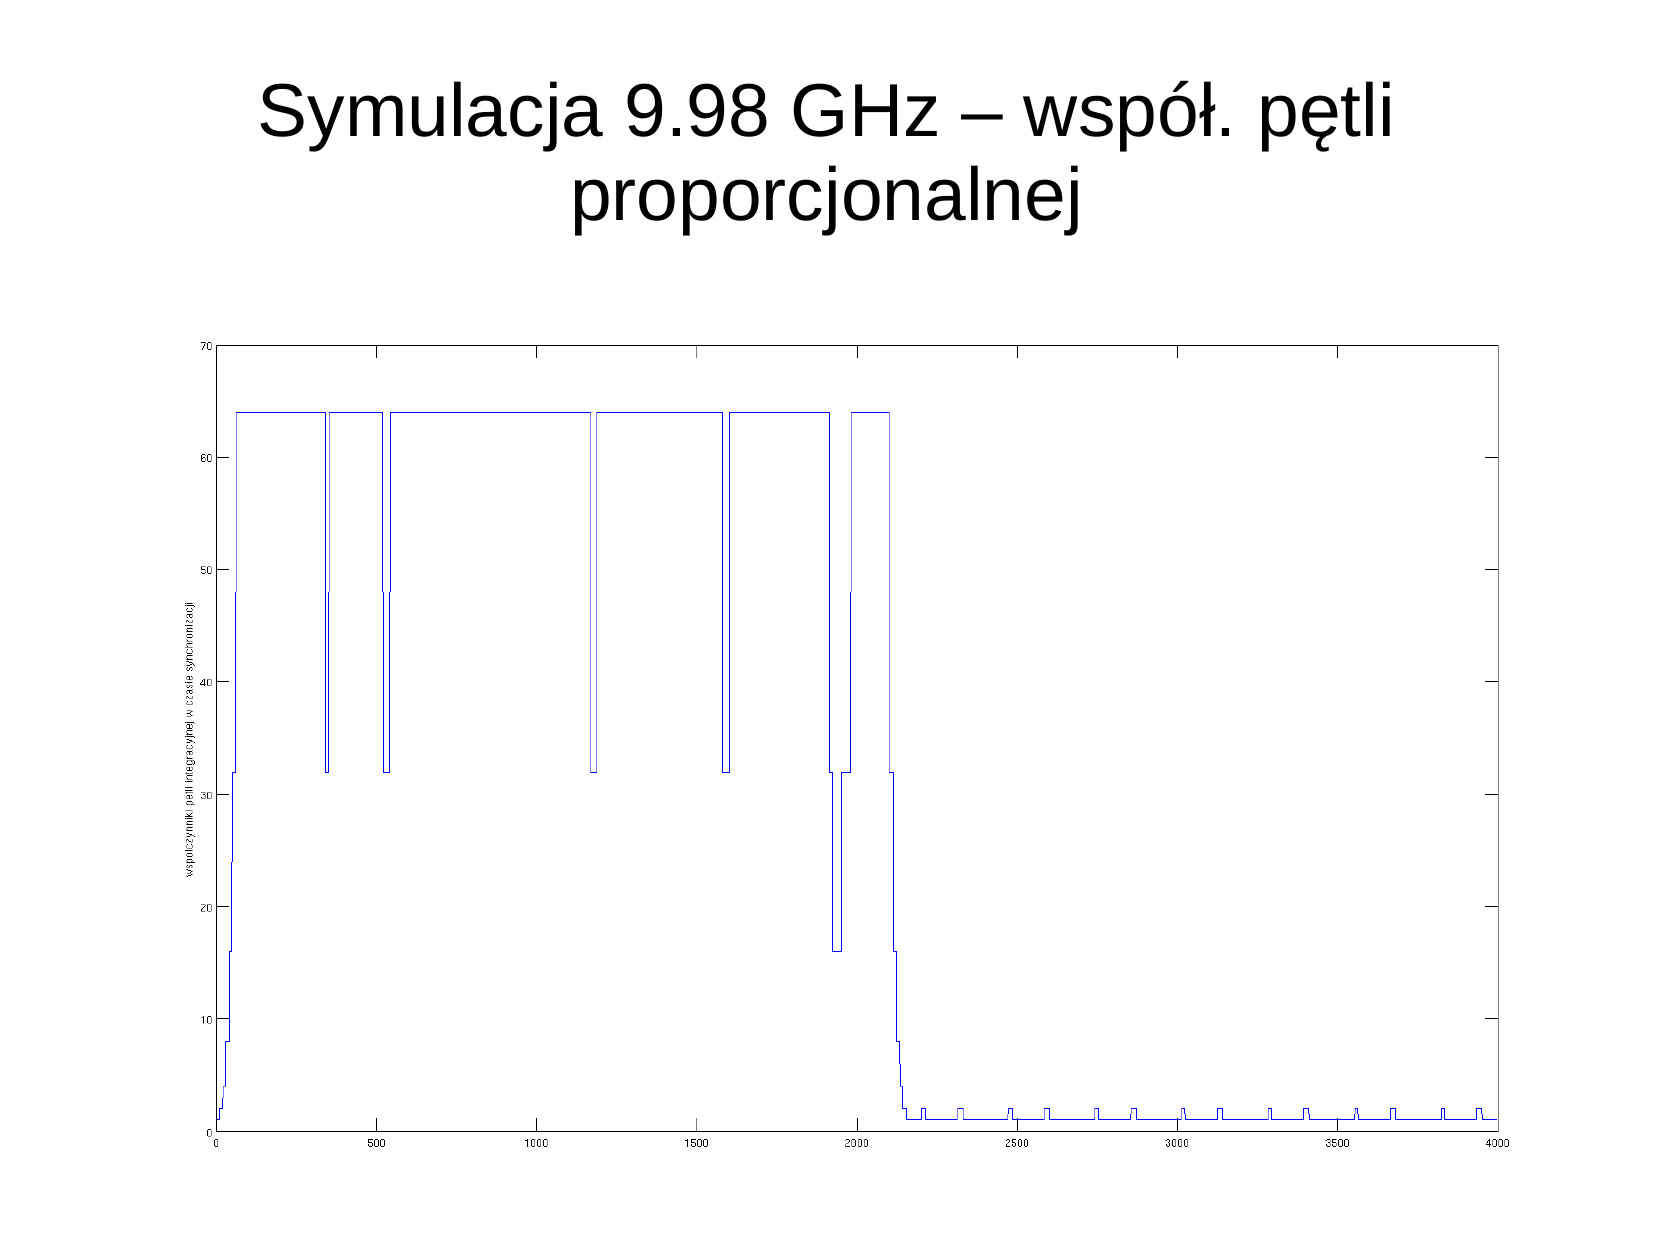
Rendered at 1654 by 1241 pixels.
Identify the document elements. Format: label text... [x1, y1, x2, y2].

picture [0, 272, 1654, 1237]
title Symulacja 9.98 GHz – współ. pętli proporcjonalnej [82, 49, 1571, 257]
